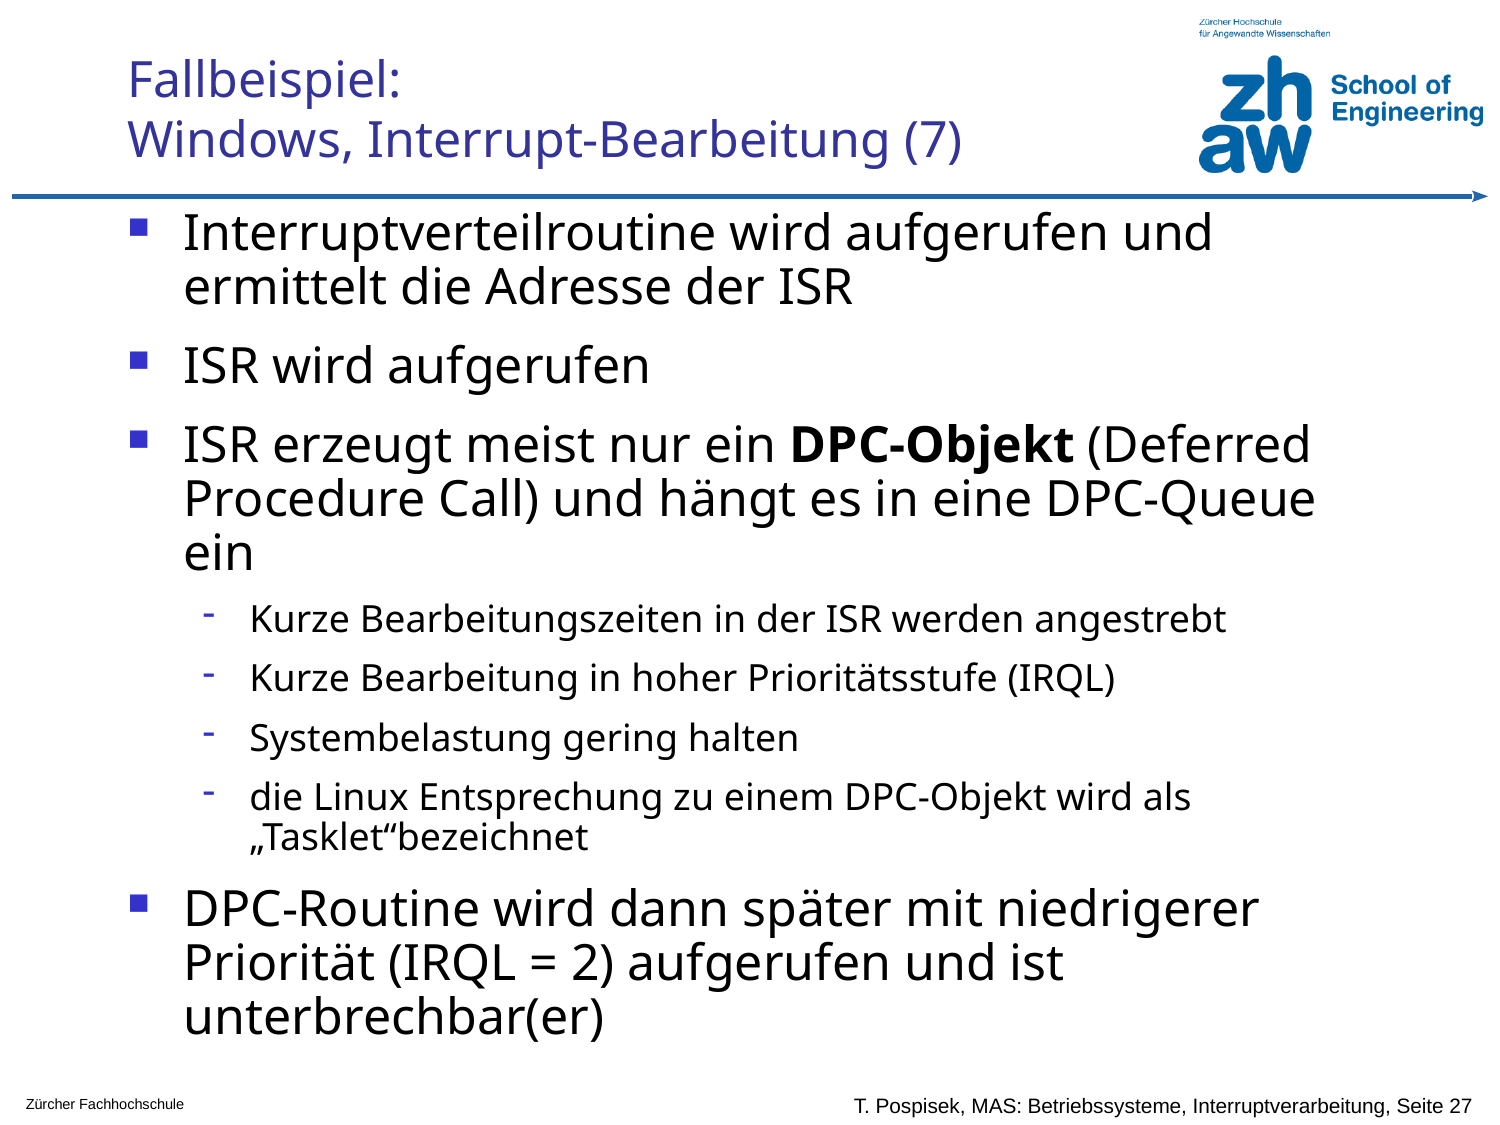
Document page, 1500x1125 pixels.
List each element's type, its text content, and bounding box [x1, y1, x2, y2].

picture [1199, 19, 1483, 173]
title Fallbeispiel: Windows, Interrupt-Bearbeitung (7) [112, 50, 1134, 175]
list Interruptverteilroutine wird aufgerufen und ermittelt die Adresse der ISR ISR wird aufgerufen ISR erzeugt meist nur ein DPC-Objekt (Deferred Procedure Call) und hängt es in eine DPC-Queue ein Kurze Bearbeitungszeiten in der ISR werden angestrebt Kurze Bearbeitung in hoher Prioritätsstufe (IRQL) Systembelastung gering halten die Linux Entsprechung zu einem DPC-Objekt wird als „Tasklet“bezeichnet DPC-Routine wird dann später mit niedrigerer Priorität (IRQL = 2) aufgerufen und ist unterbrechbar(er) [112, 200, 1375, 938]
